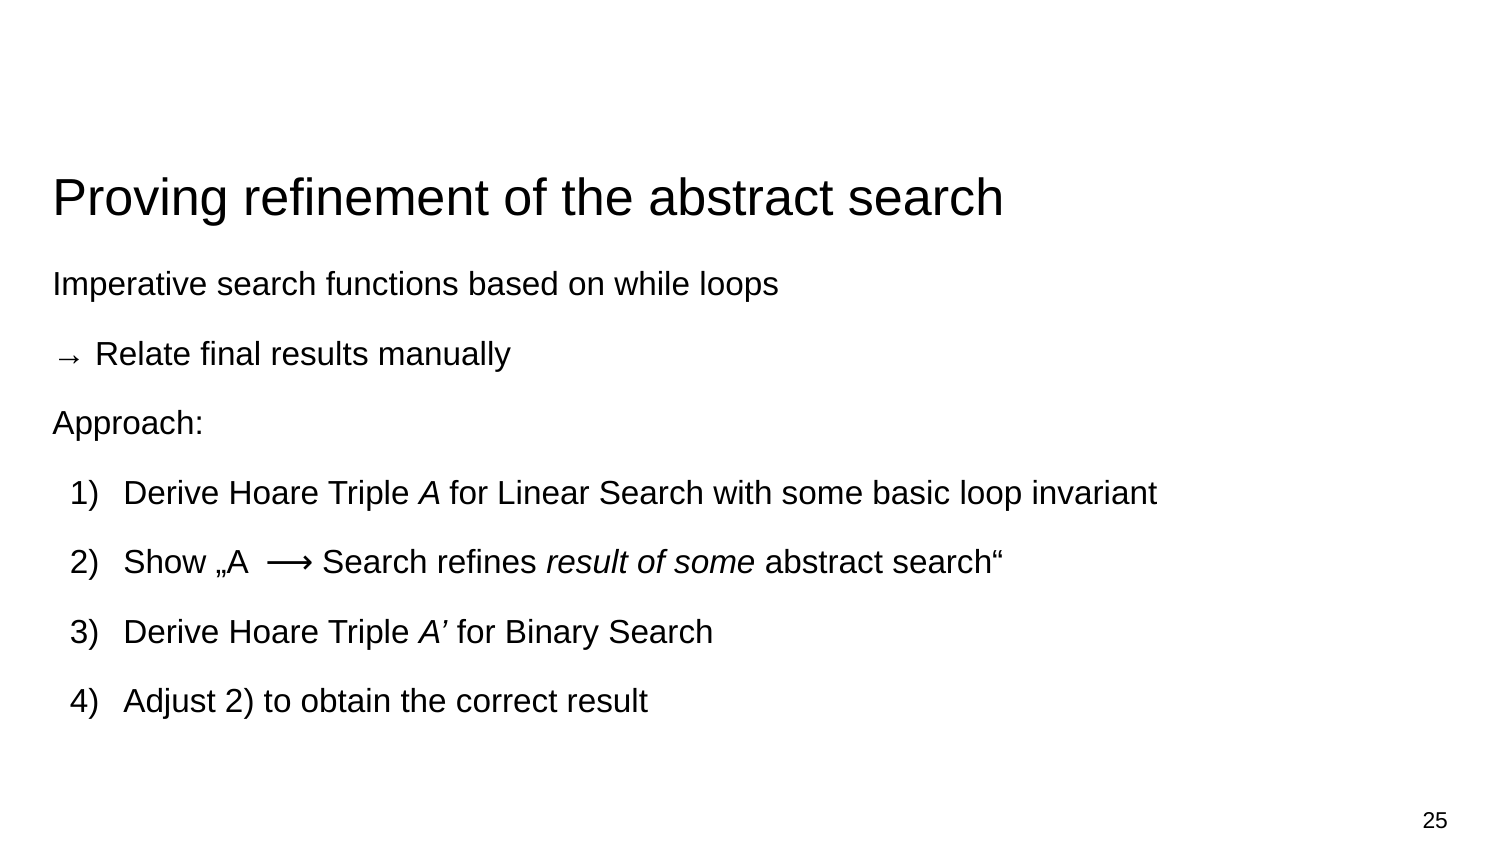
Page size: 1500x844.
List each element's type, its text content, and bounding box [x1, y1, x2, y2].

title Proving refinement of the abstract search [52, 159, 1449, 227]
list Imperative search functions based on while loops → Relate final results manually Approach: Derive Hoare Triple A for Linear Search with some basic loop invariant Show „A ⟶ Search refines result of some abstract search“ Derive Hoare Triple A’ for Binary Search Adjust 2) to obtain the correct result [52, 262, 1449, 771]
